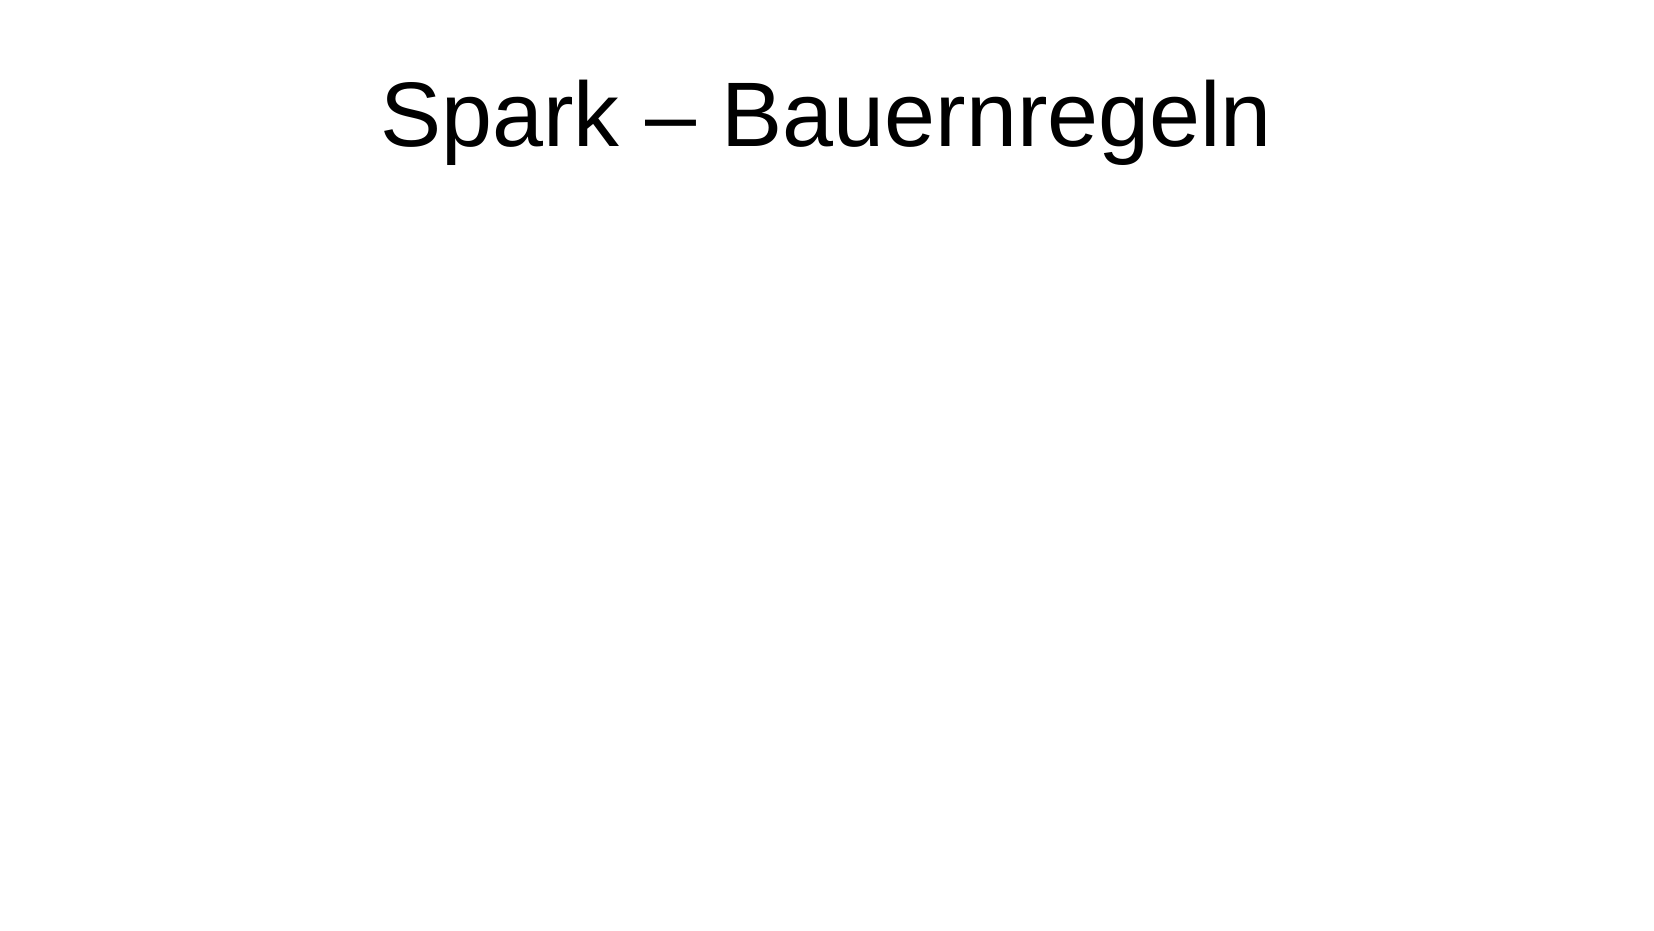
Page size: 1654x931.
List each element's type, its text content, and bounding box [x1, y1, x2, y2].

title Spark – Bauernregeln [82, 37, 1571, 193]
